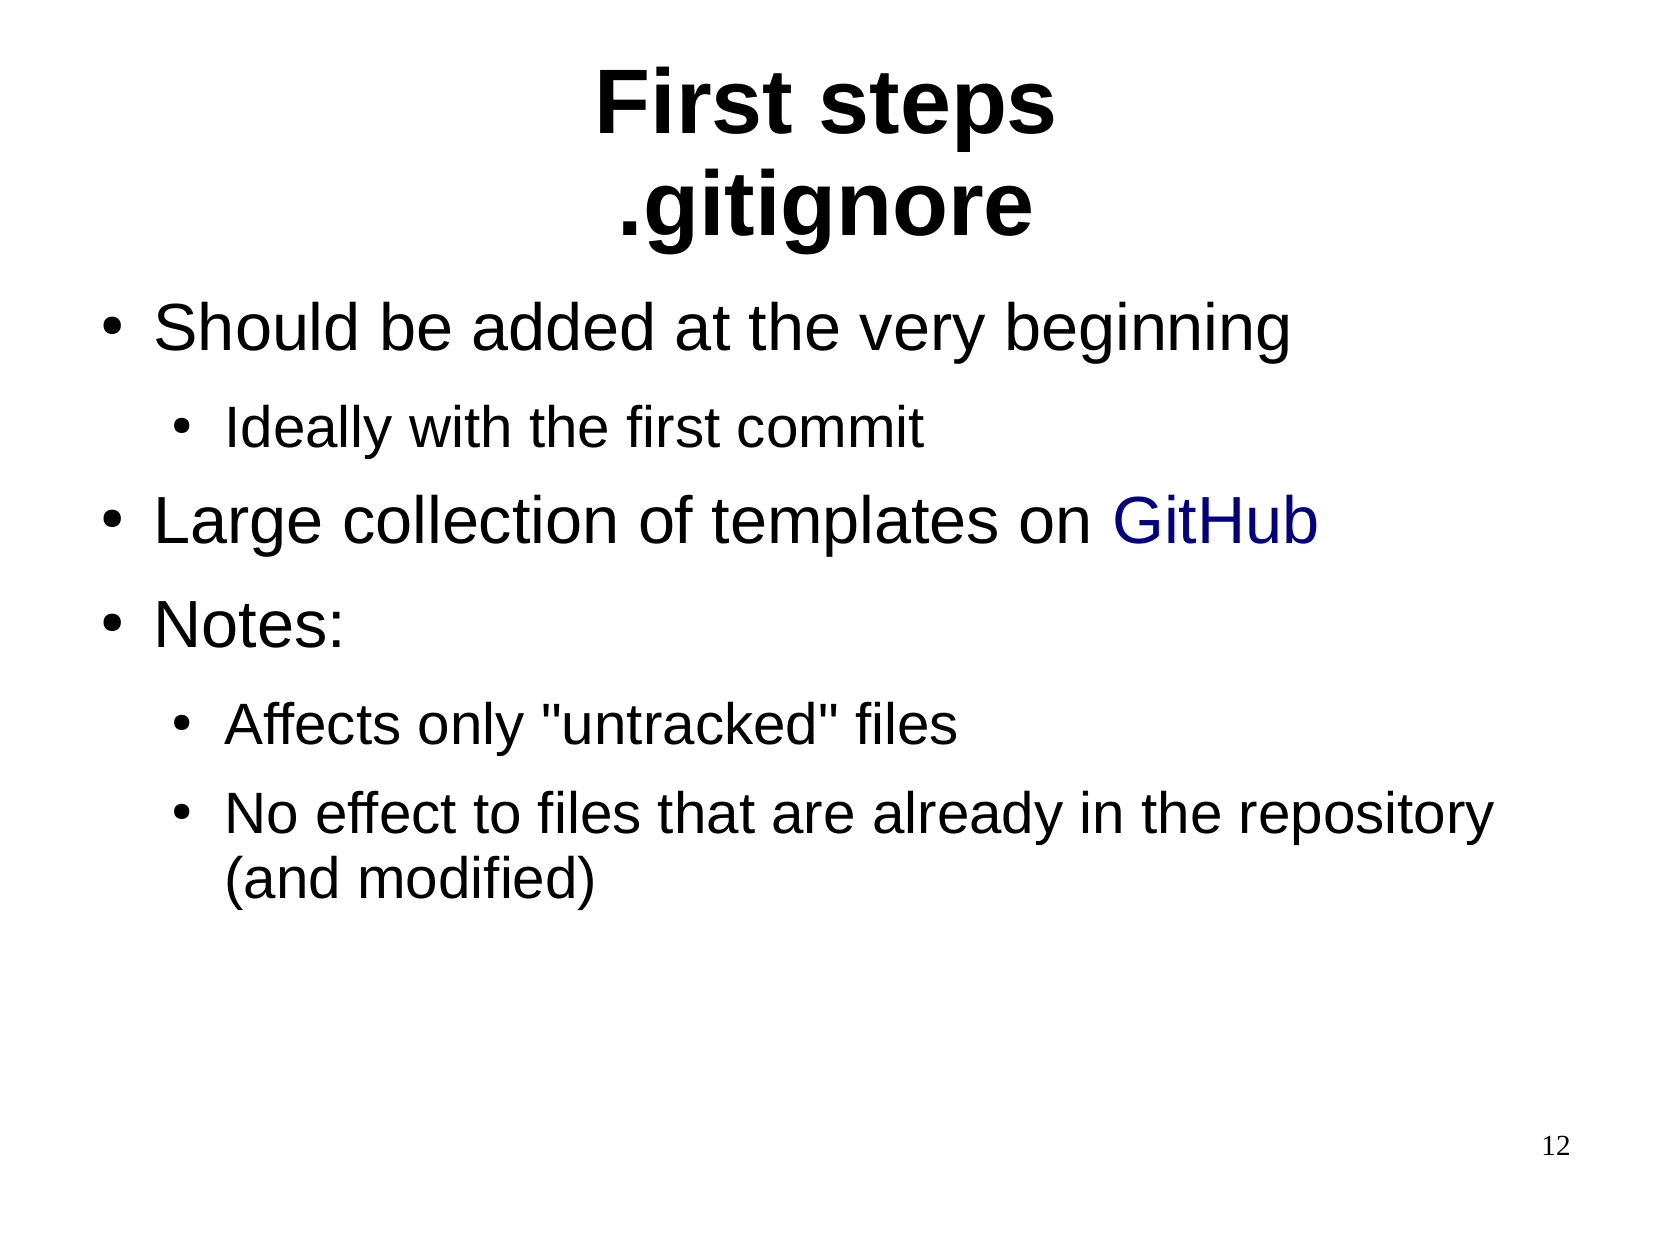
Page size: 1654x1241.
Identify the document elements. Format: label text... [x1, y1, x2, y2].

list Should be added at the very beginning Ideally with the first commit Large collection of templates on GitHub Notes: Affects only "untracked" files No effect to files that are already in the repository (and modified) [82, 290, 1571, 1010]
title First steps .gitignore [82, 49, 1571, 257]
